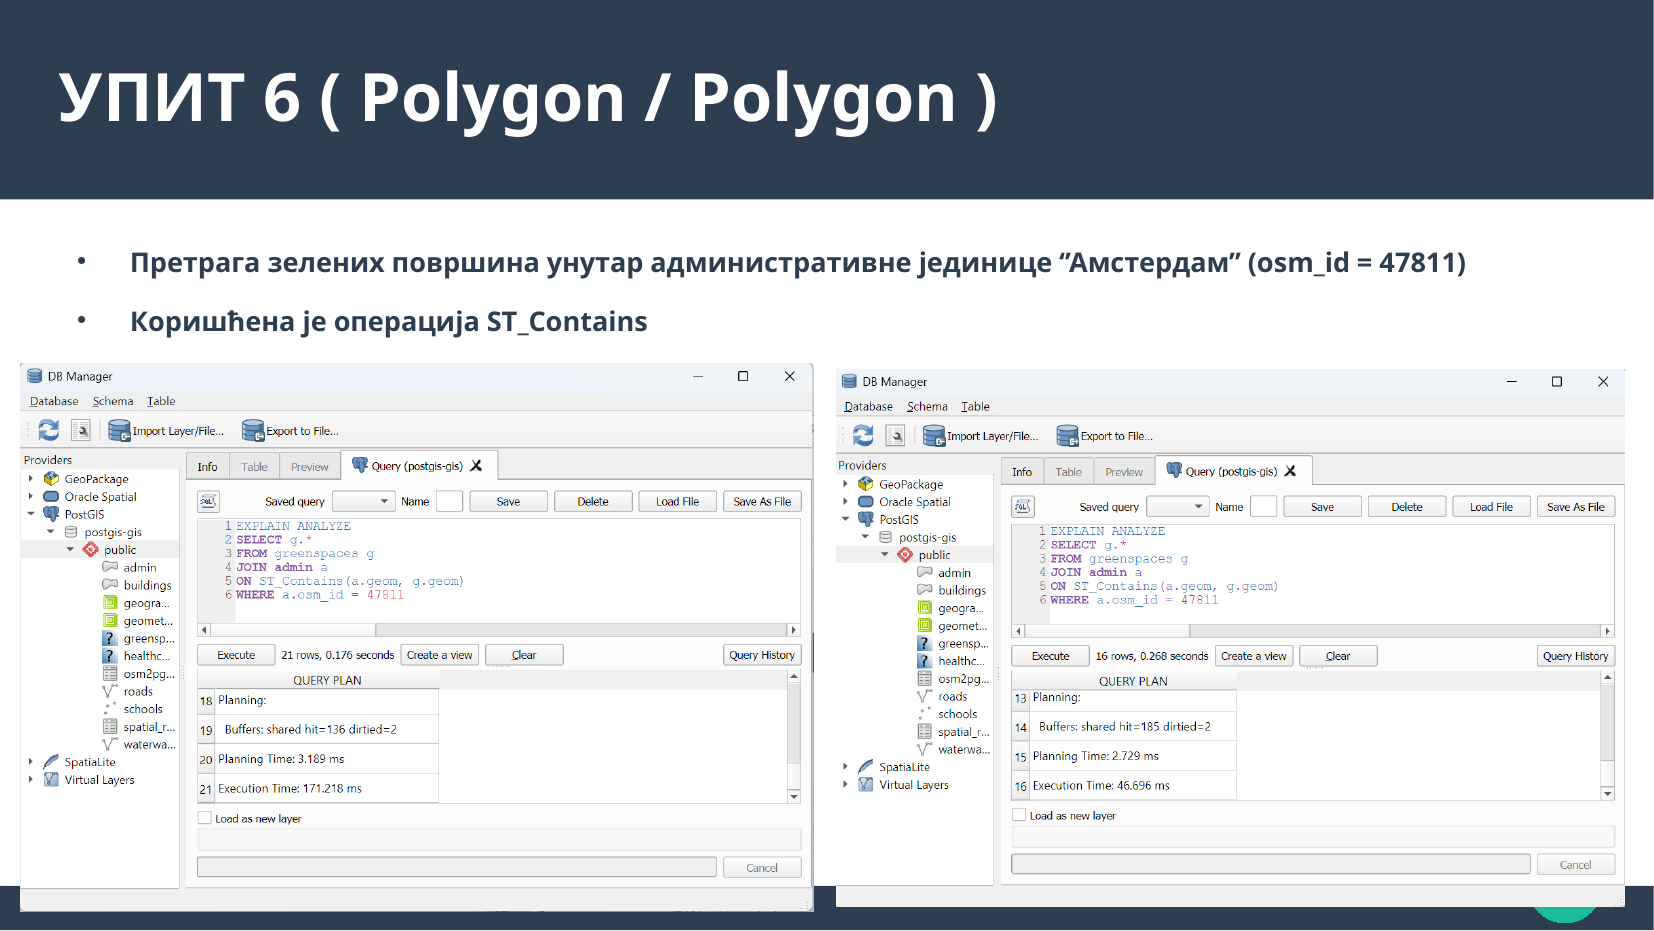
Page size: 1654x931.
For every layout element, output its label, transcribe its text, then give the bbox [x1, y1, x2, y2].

picture [20, 363, 814, 912]
list Претрага зелених површина унутар административне јединице ‘’Амстердам’’ (osm_id = 47811) Коришћена је операција ST_Contains [59, 243, 1595, 864]
picture [836, 369, 1625, 907]
title УПИТ 6 ( Polygon / Polygon ) [59, 37, 1595, 155]
